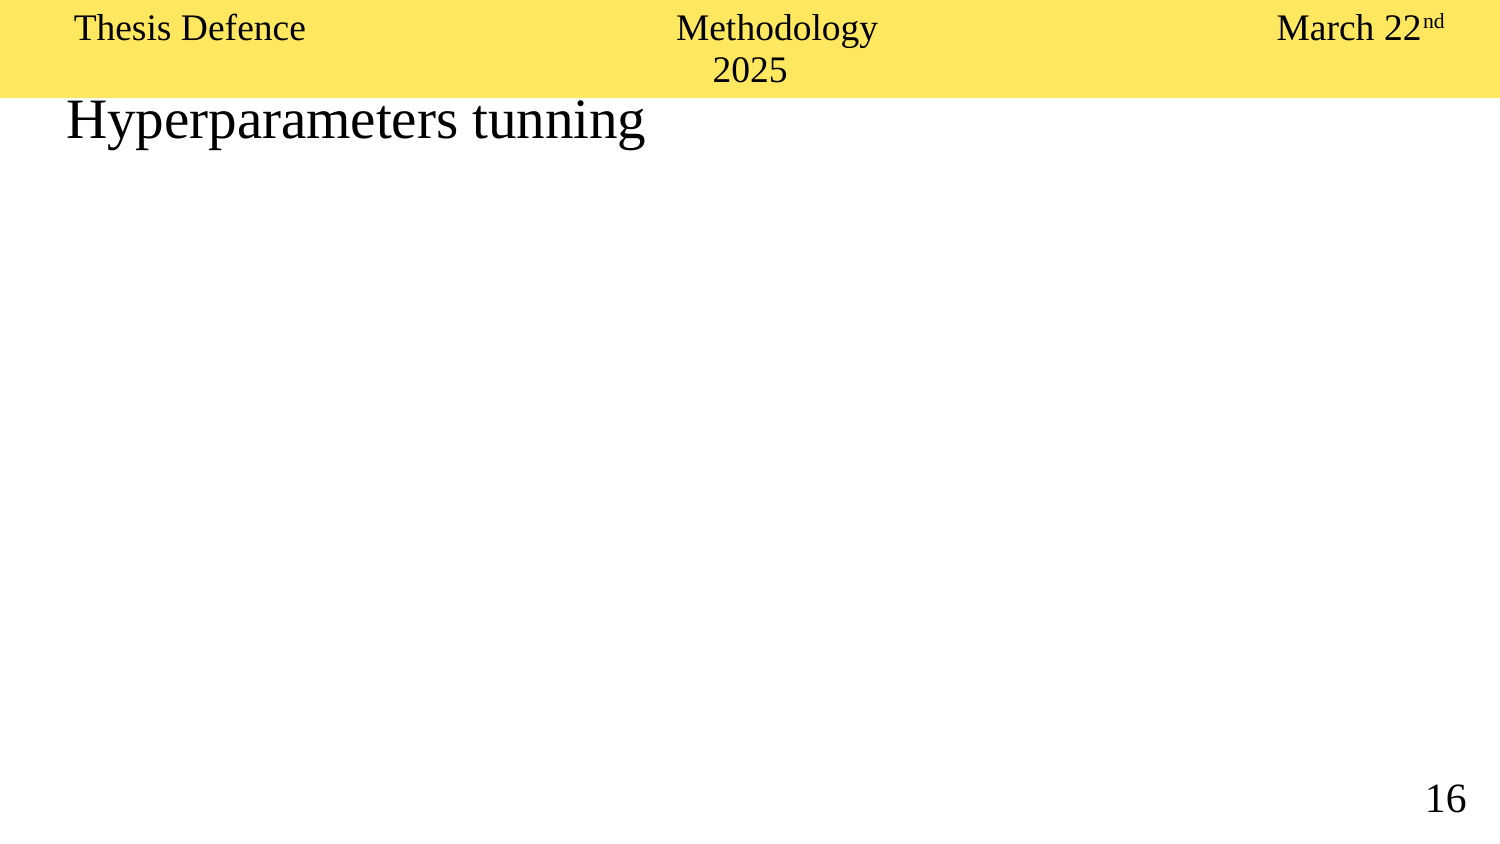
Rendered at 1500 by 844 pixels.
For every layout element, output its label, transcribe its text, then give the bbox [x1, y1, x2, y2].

text_box Thesis Defence Methodology March 22nd 2025 [0, 0, 1500, 60]
title Hyperparameters tunning [51, 98, 1449, 167]
